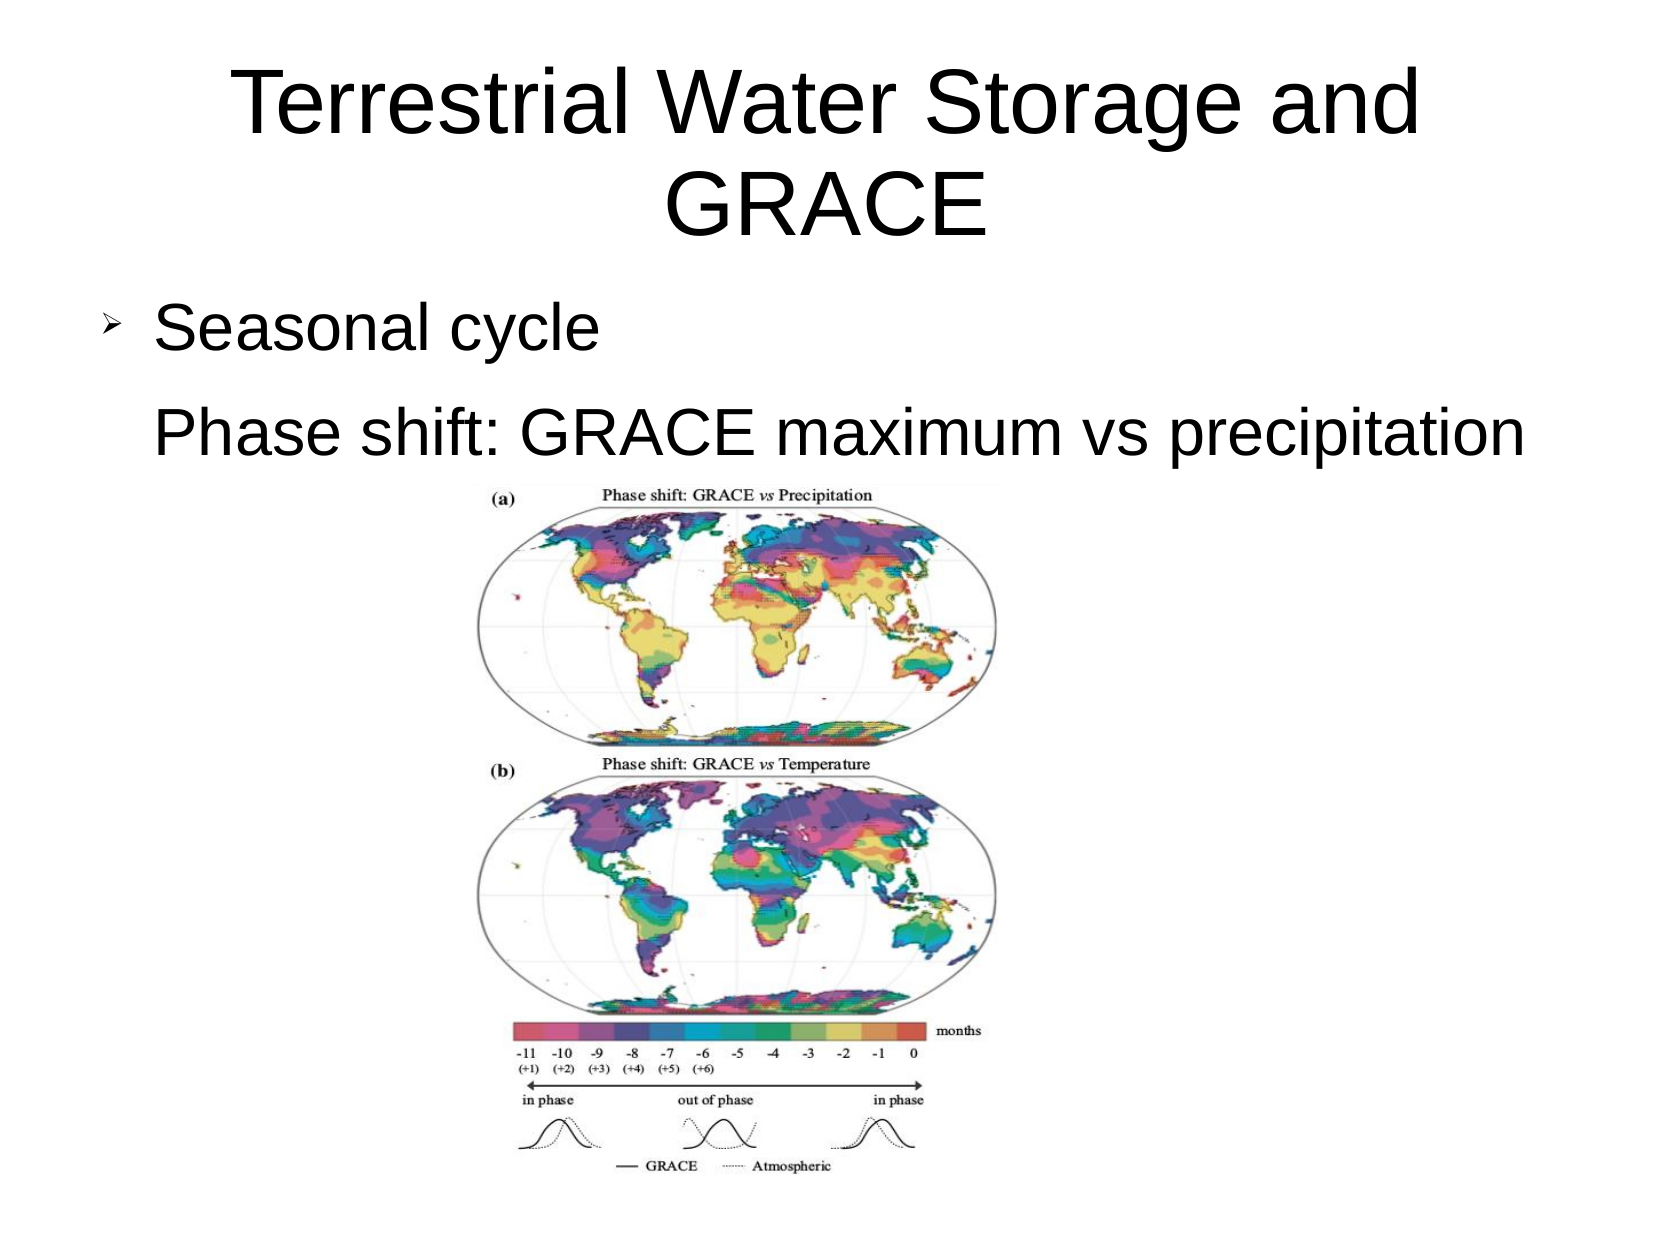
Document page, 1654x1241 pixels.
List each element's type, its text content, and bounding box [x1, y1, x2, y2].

title Terrestrial Water Storage and GRACE [82, 49, 1571, 257]
picture [472, 484, 1004, 1182]
list Seasonal cycle Phase shift: GRACE maximum vs precipitation [82, 290, 1571, 1010]
